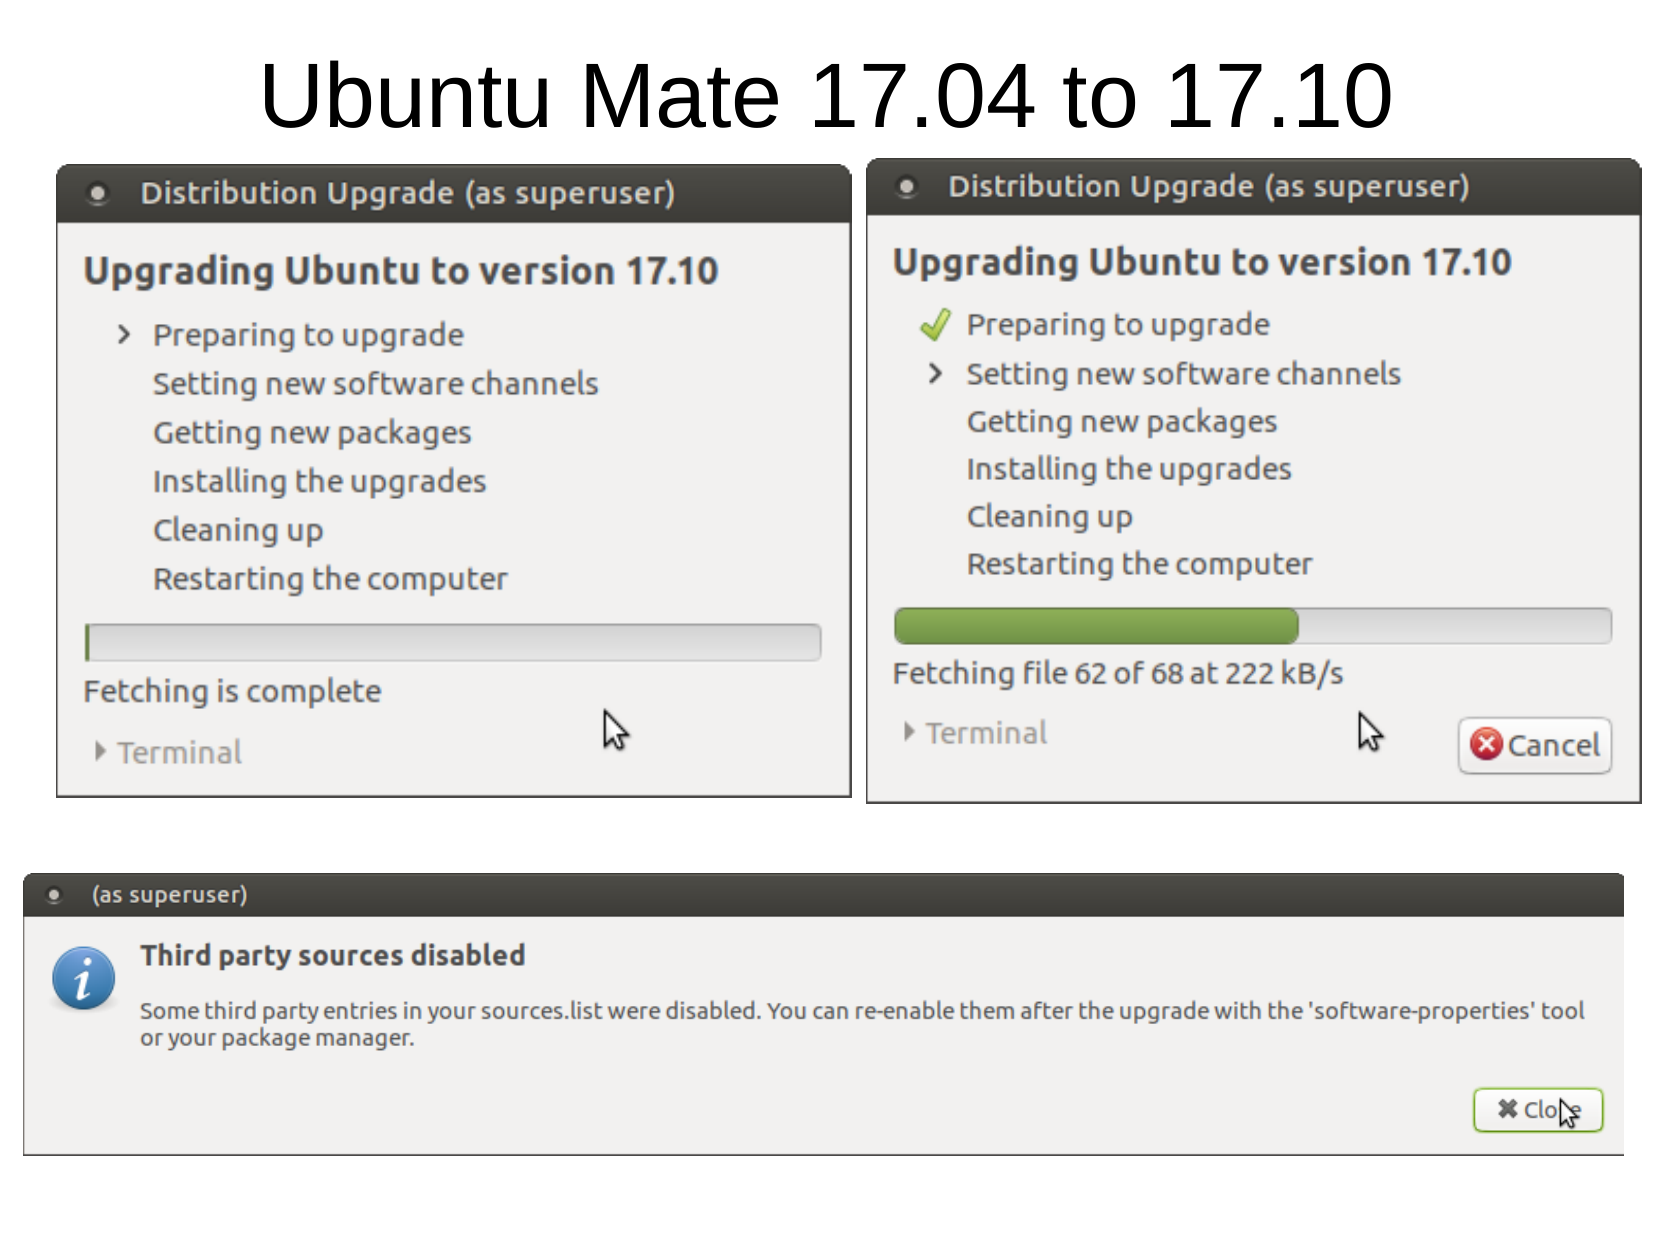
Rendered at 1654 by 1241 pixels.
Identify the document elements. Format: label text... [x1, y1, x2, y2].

picture [56, 164, 852, 798]
picture [23, 873, 1624, 1156]
title Ubuntu Mate 17.04 to 17.10 [82, 44, 1571, 147]
picture [866, 158, 1642, 804]
